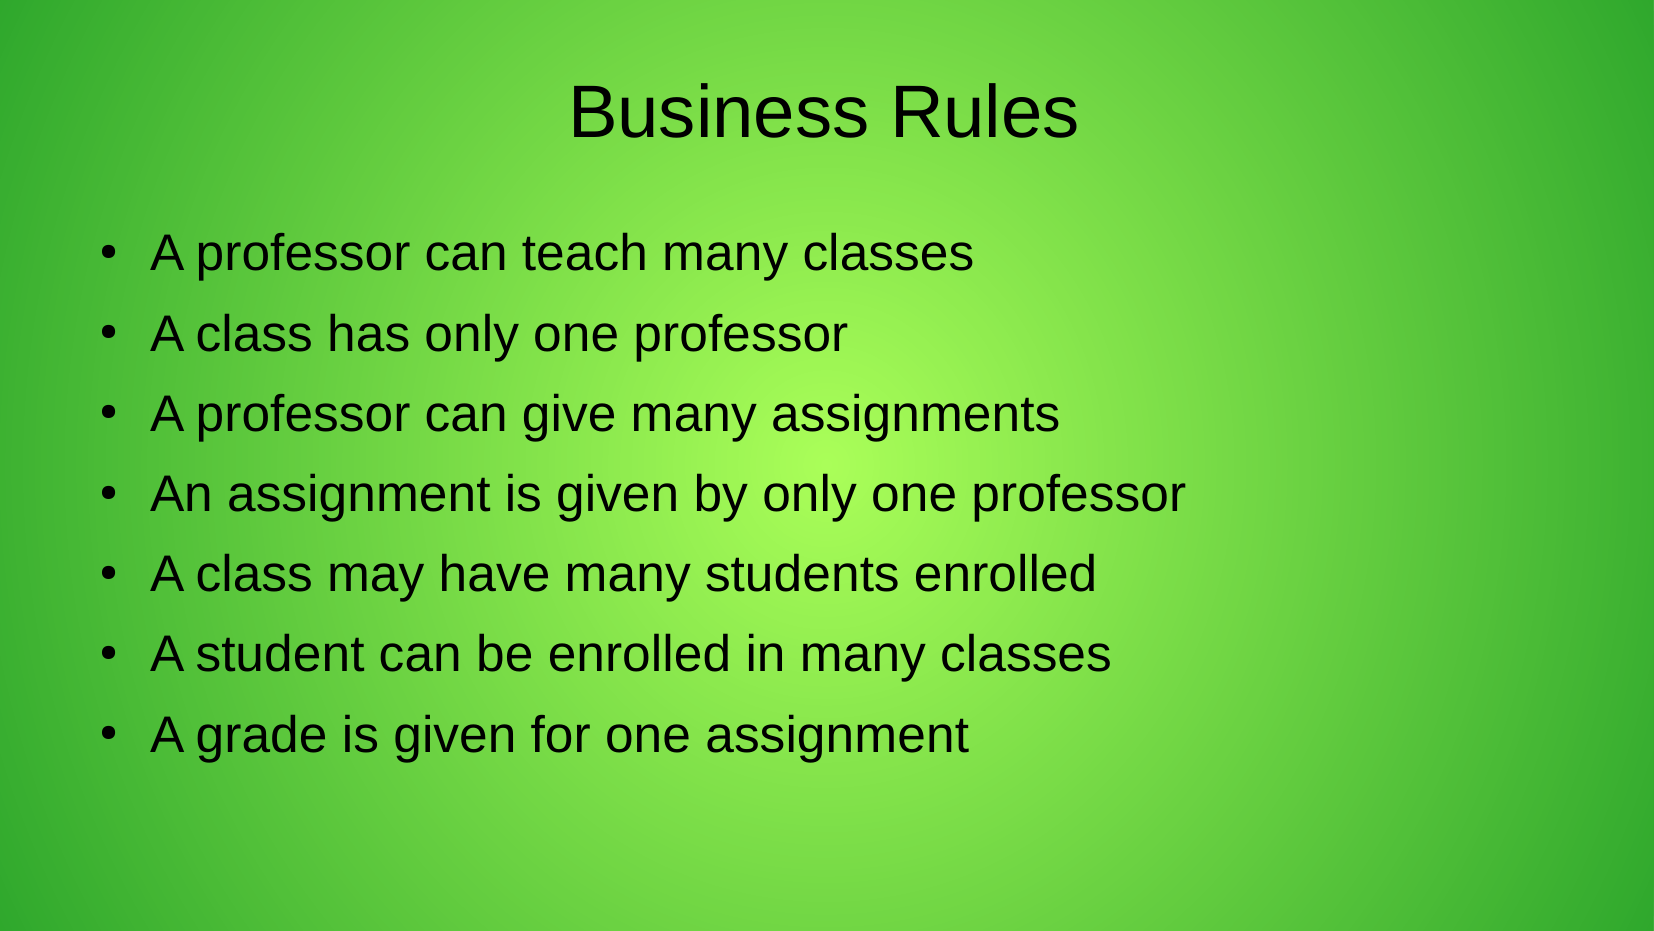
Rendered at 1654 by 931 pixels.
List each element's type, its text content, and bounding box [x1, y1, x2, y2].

title Business Rules [82, 35, 1571, 189]
list A professor can teach many classes A class has only one professor A professor can give many assignments An assignment is given by only one professor A class may have many students enrolled A student can be enrolled in many classes A grade is given for one assignment [82, 224, 1571, 764]
